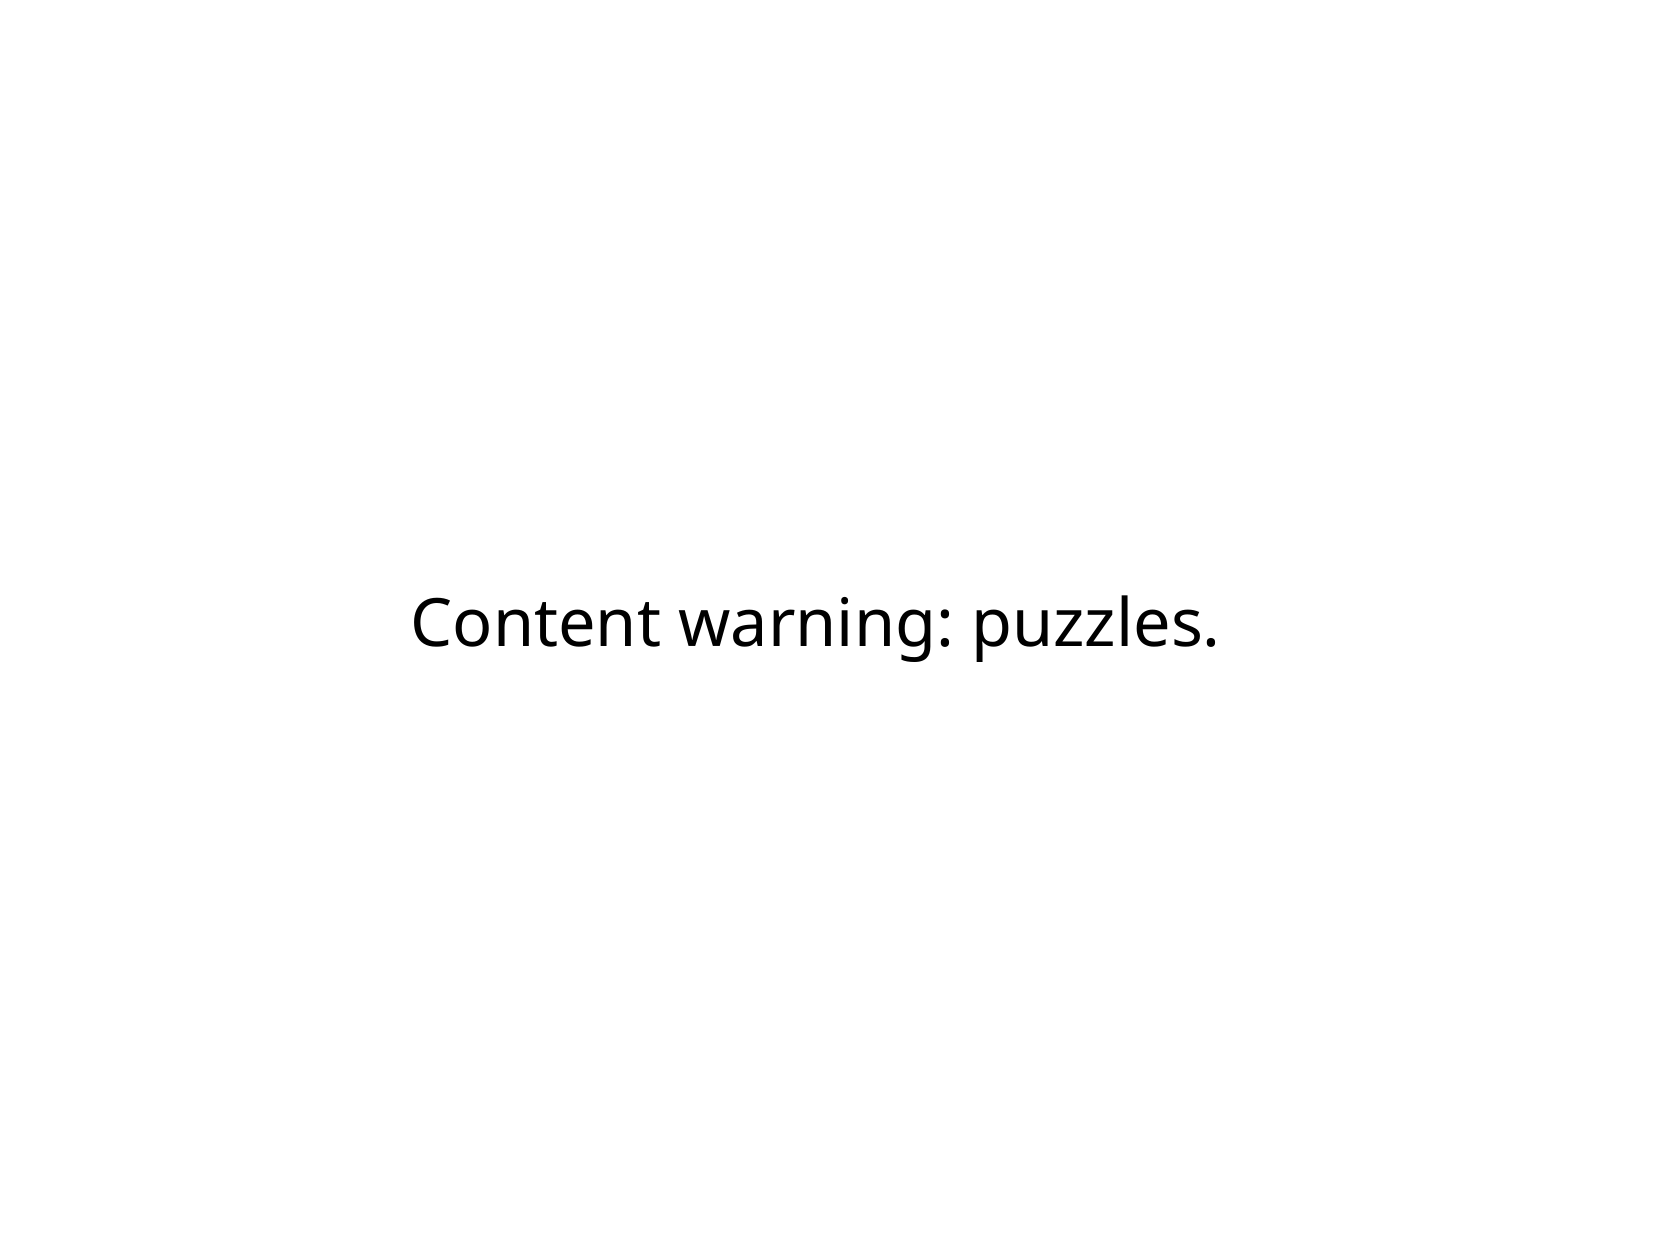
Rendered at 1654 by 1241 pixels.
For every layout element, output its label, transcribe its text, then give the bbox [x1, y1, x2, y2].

text_box Content warning: puzzles. [72, 507, 1560, 733]
